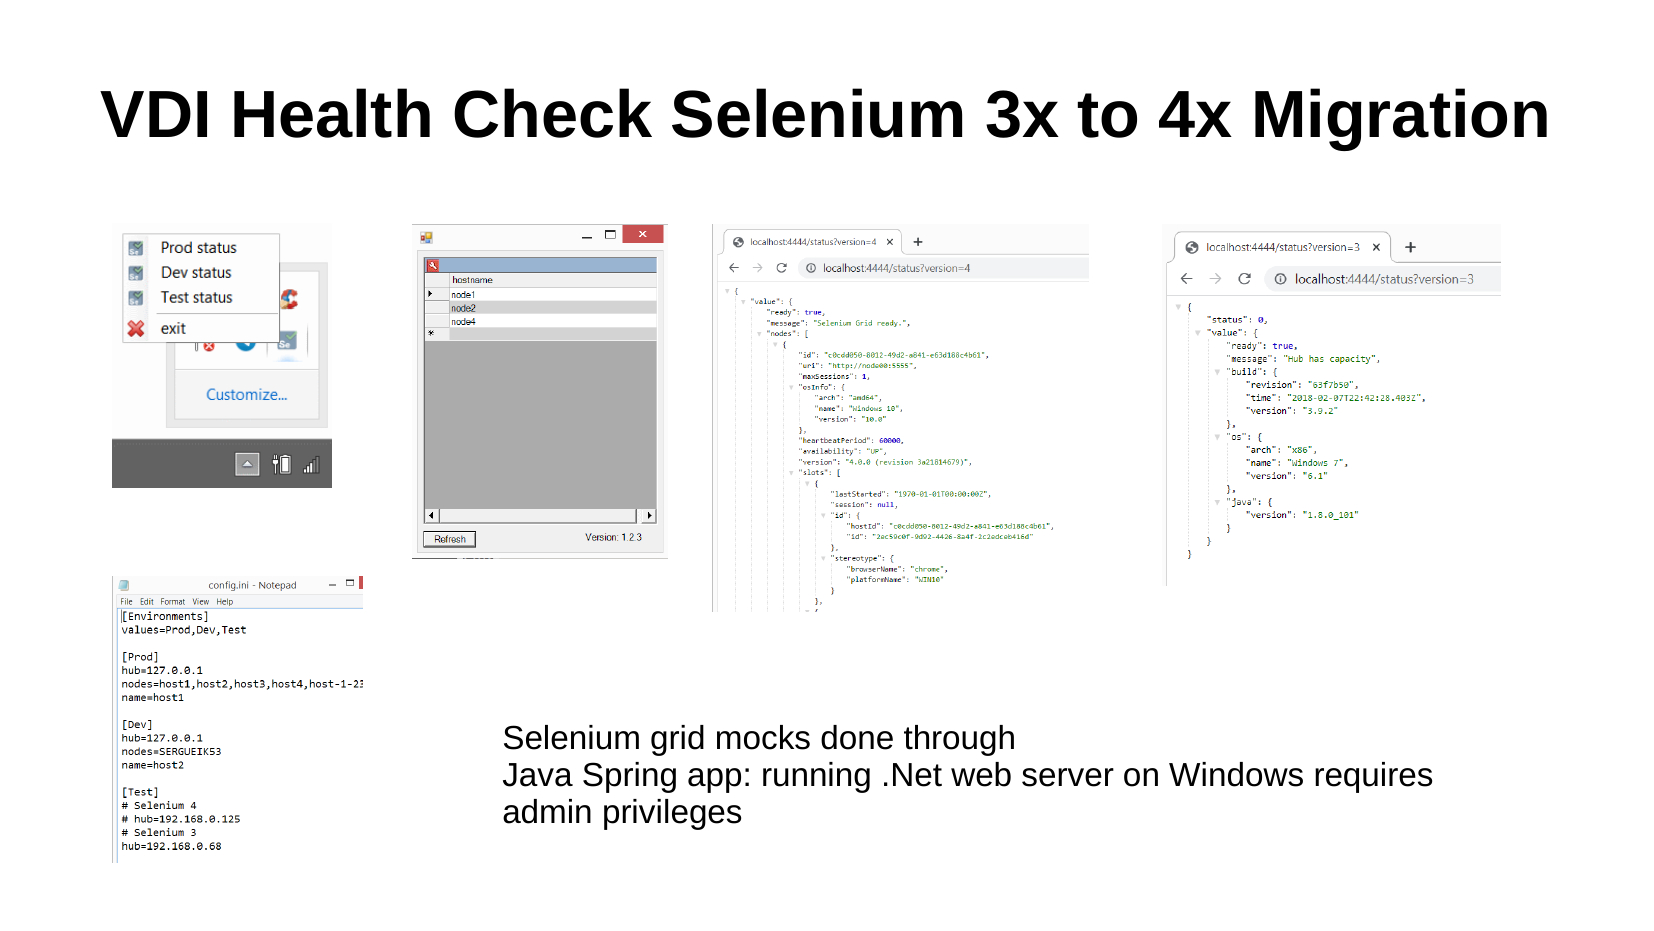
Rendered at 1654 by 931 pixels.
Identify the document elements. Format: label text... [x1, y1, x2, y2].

picture [112, 223, 332, 488]
picture [712, 224, 1089, 612]
picture [1162, 224, 1501, 586]
picture [112, 576, 363, 863]
picture [412, 224, 668, 559]
text_box Selenium grid mocks done through Java Spring app: running .Net web server on Windows requires admin privileges [487, 712, 1501, 842]
title VDI Health Check Selenium 3x to 4x Migration [82, 37, 1571, 193]
